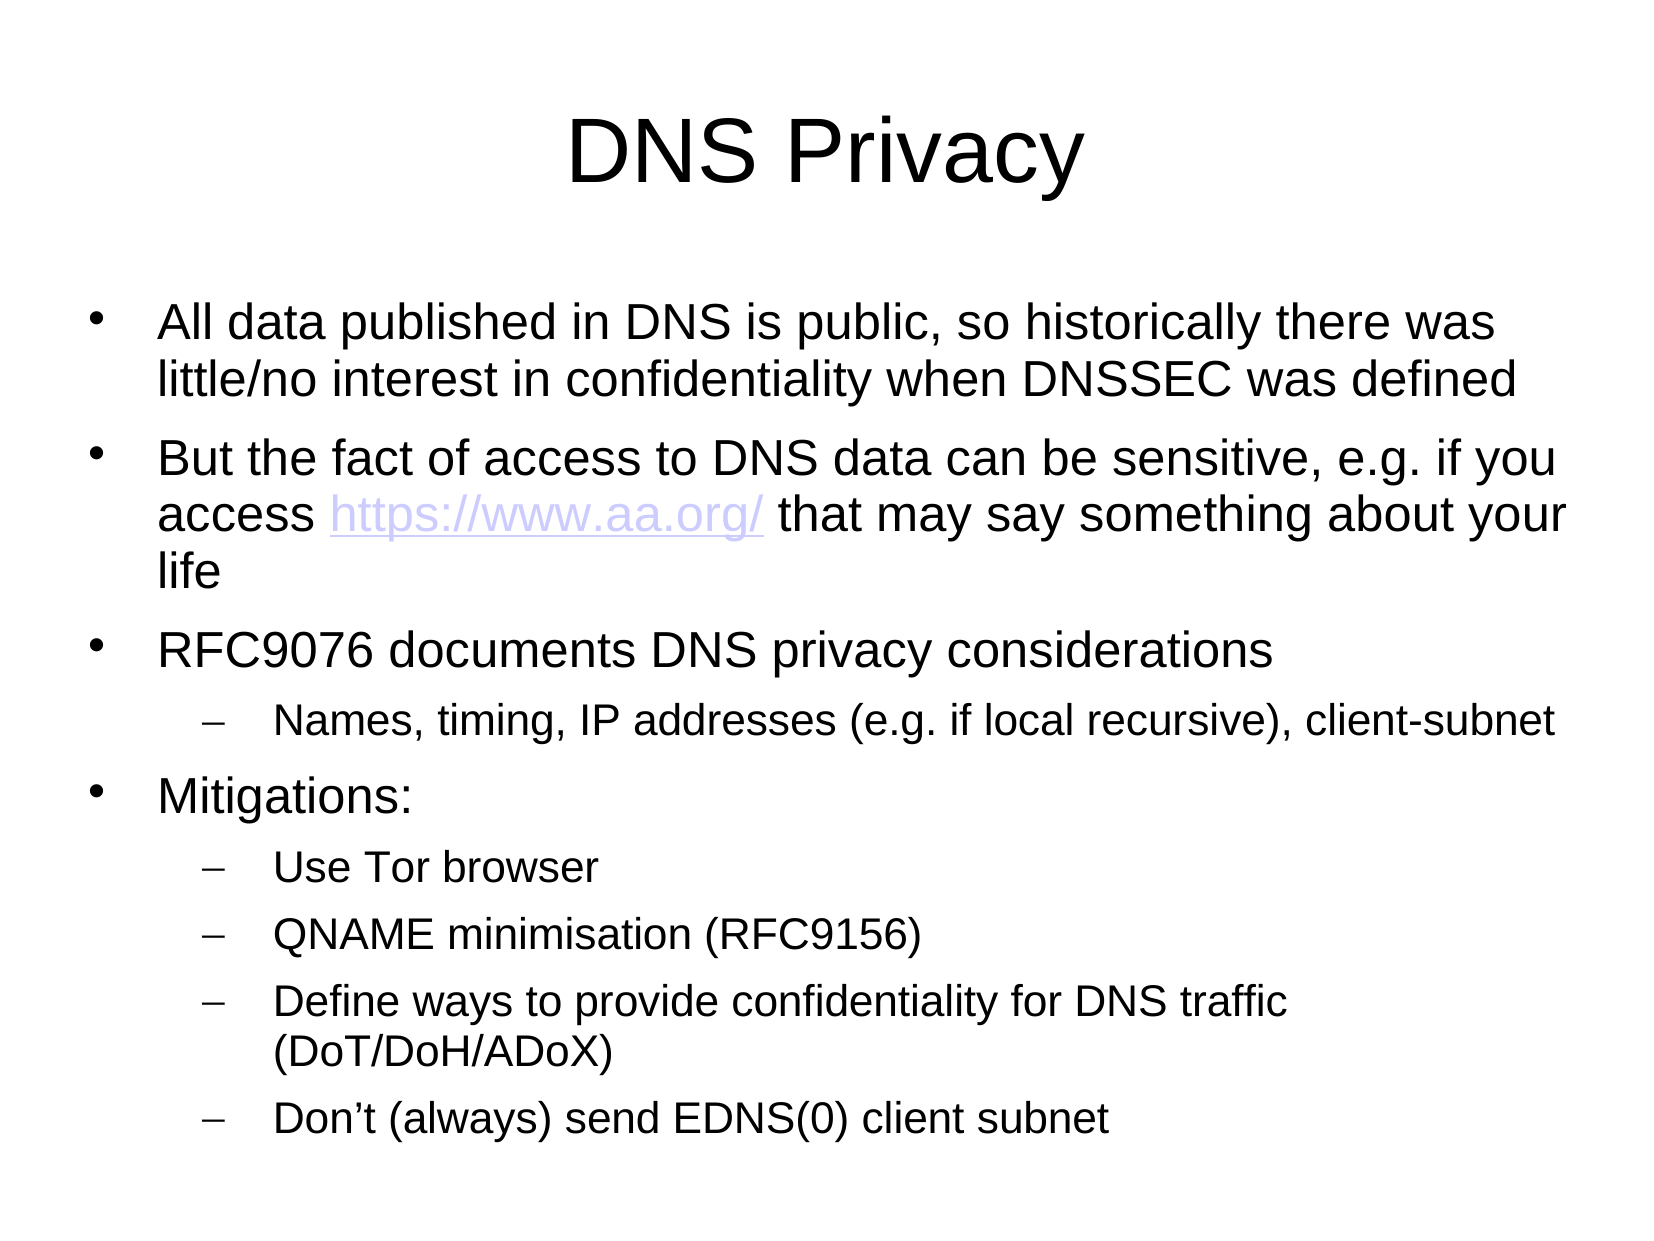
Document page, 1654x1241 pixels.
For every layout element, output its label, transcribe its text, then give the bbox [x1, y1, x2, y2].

title DNS Privacy [82, 49, 1570, 256]
list All data published in DNS is public, so historically there was little/no interest in confidentiality when DNSSEC was defined But the fact of access to DNS data can be sensitive, e.g. if you access https://www.aa.org/ that may say something about your life RFC9076 documents DNS privacy considerations Names, timing, IP addresses (e.g. if local recursive), client-subnet Mitigations: Use Tor browser QNAME minimisation (RFC9156) Define ways to provide confidentiality for DNS traffic (DoT/DoH/ADoX) Don’t (always) send EDNS(0) client subnet [88, 290, 1575, 1178]
